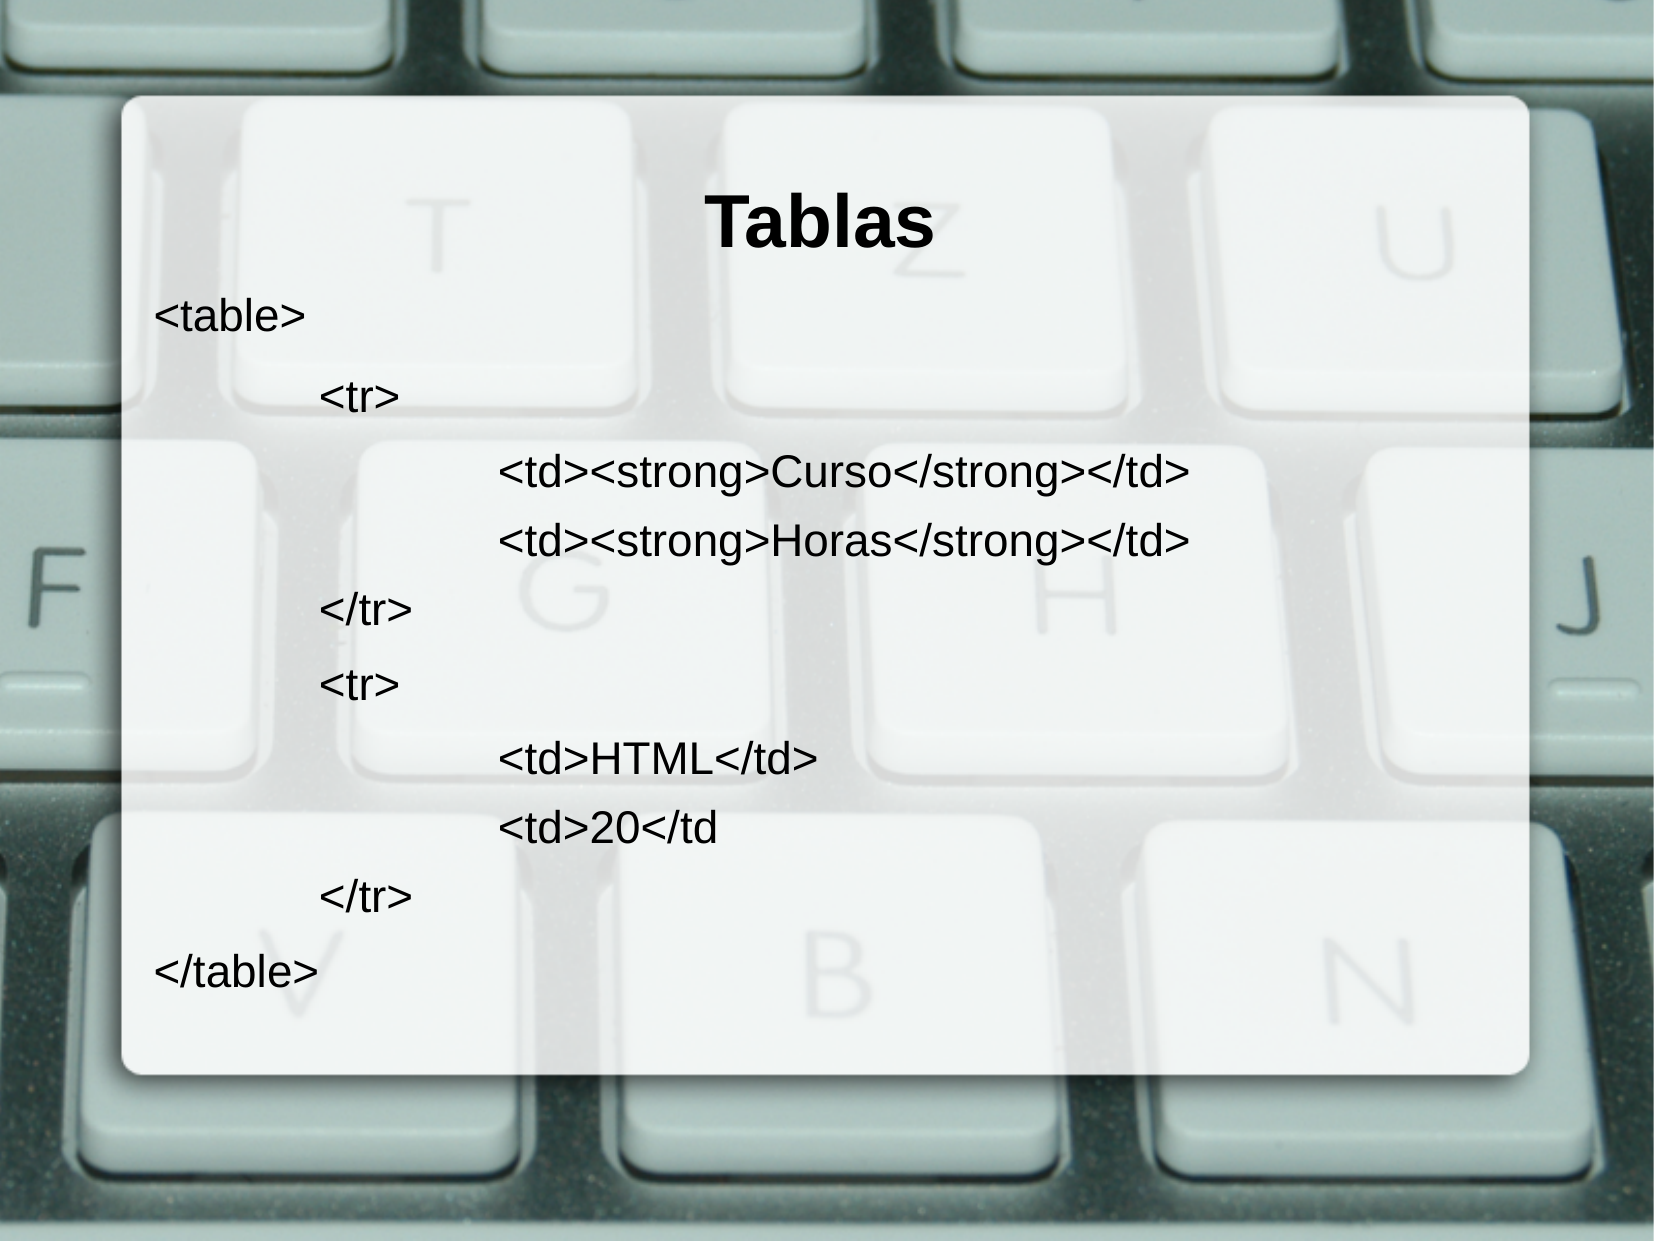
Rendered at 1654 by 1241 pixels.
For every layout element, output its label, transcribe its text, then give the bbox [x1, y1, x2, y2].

picture [0, 0, 1654, 1241]
list <table> <tr> <td><strong>Curso</strong></td> <td><strong>Horas</strong></td> </tr> <tr> <td>HTML</td> <td>20</td </tr> </table> [82, 290, 1538, 998]
title Tablas [135, 117, 1506, 290]
